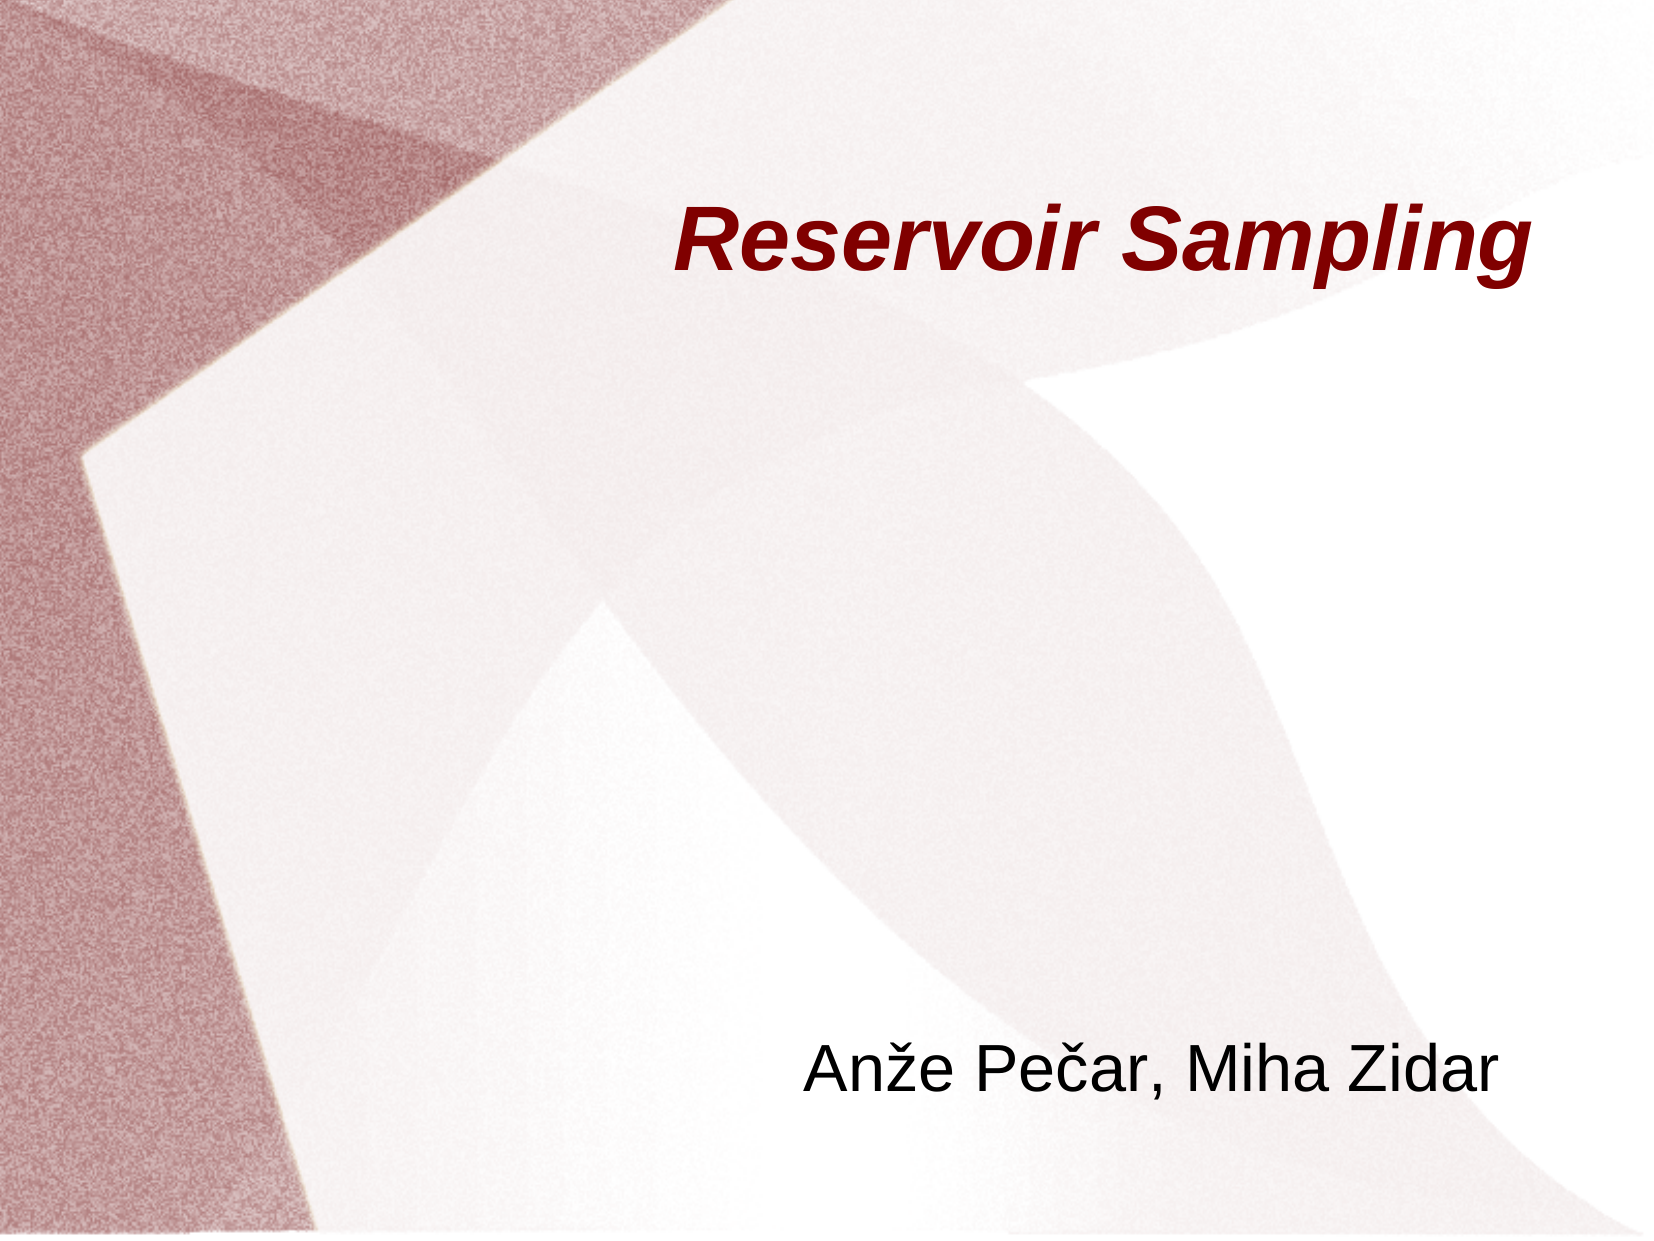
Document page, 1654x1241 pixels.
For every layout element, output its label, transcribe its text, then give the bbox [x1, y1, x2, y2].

title Reservoir Sampling [525, 135, 1535, 343]
subtitle Anže Pečar, Miha Zidar [735, 990, 1570, 1147]
picture [0, 0, 1654, 1241]
